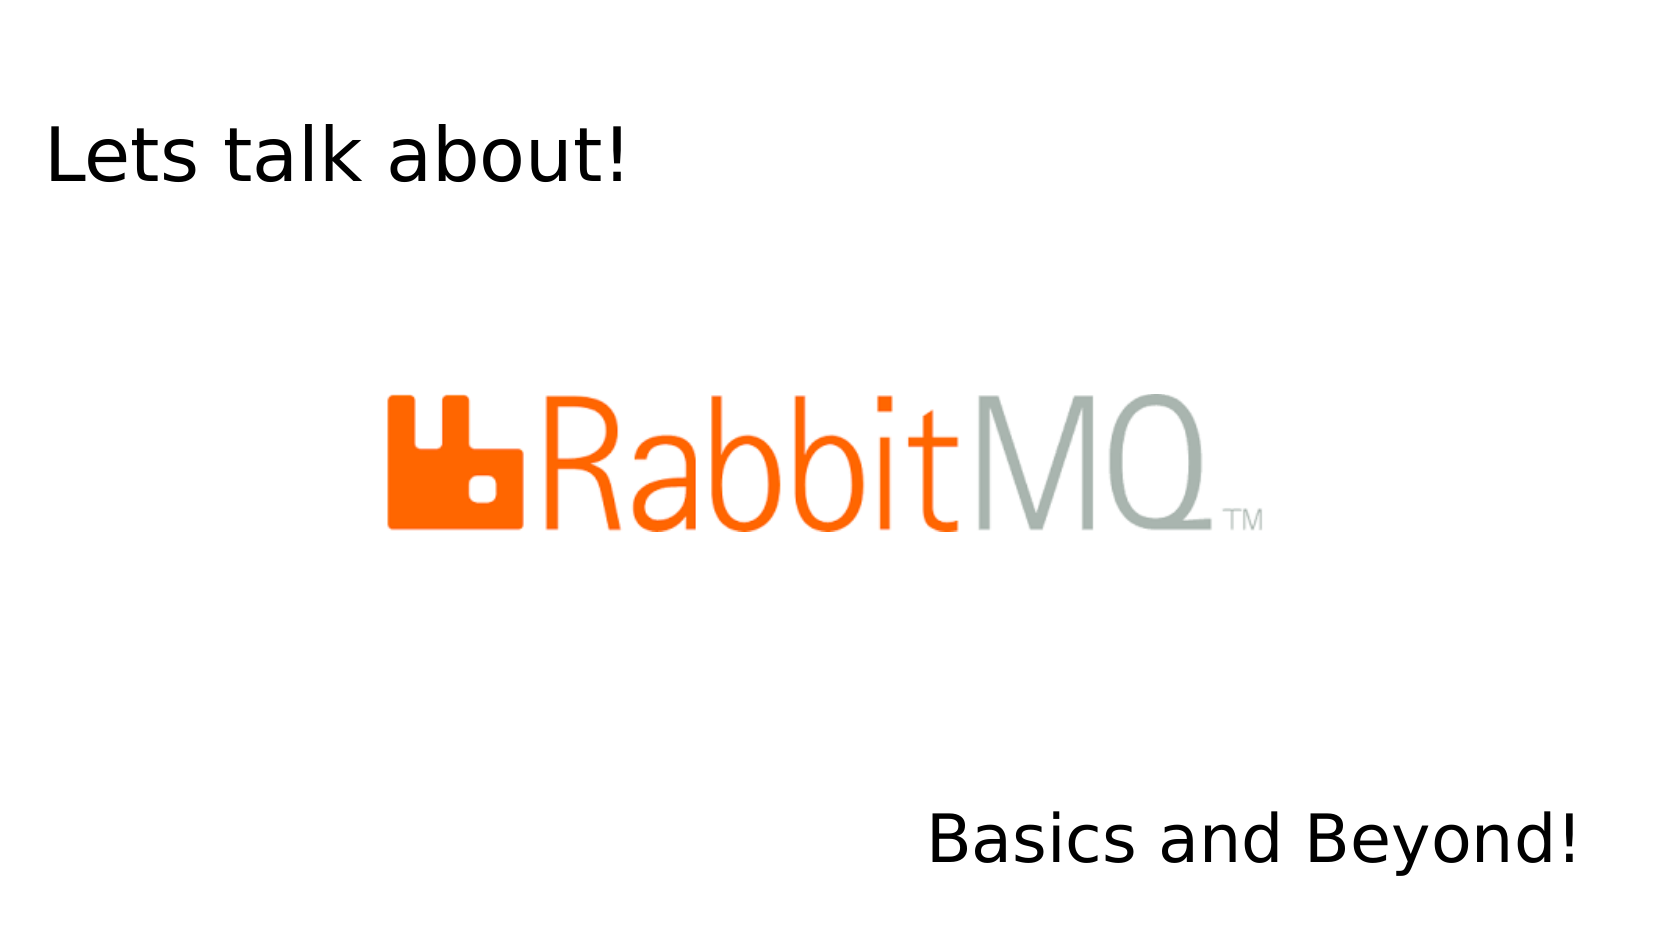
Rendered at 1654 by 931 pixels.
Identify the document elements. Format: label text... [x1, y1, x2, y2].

text_box Basics and Beyond! [911, 793, 1654, 886]
text_box Lets talk about! [29, 104, 650, 207]
picture [380, 394, 1270, 532]
